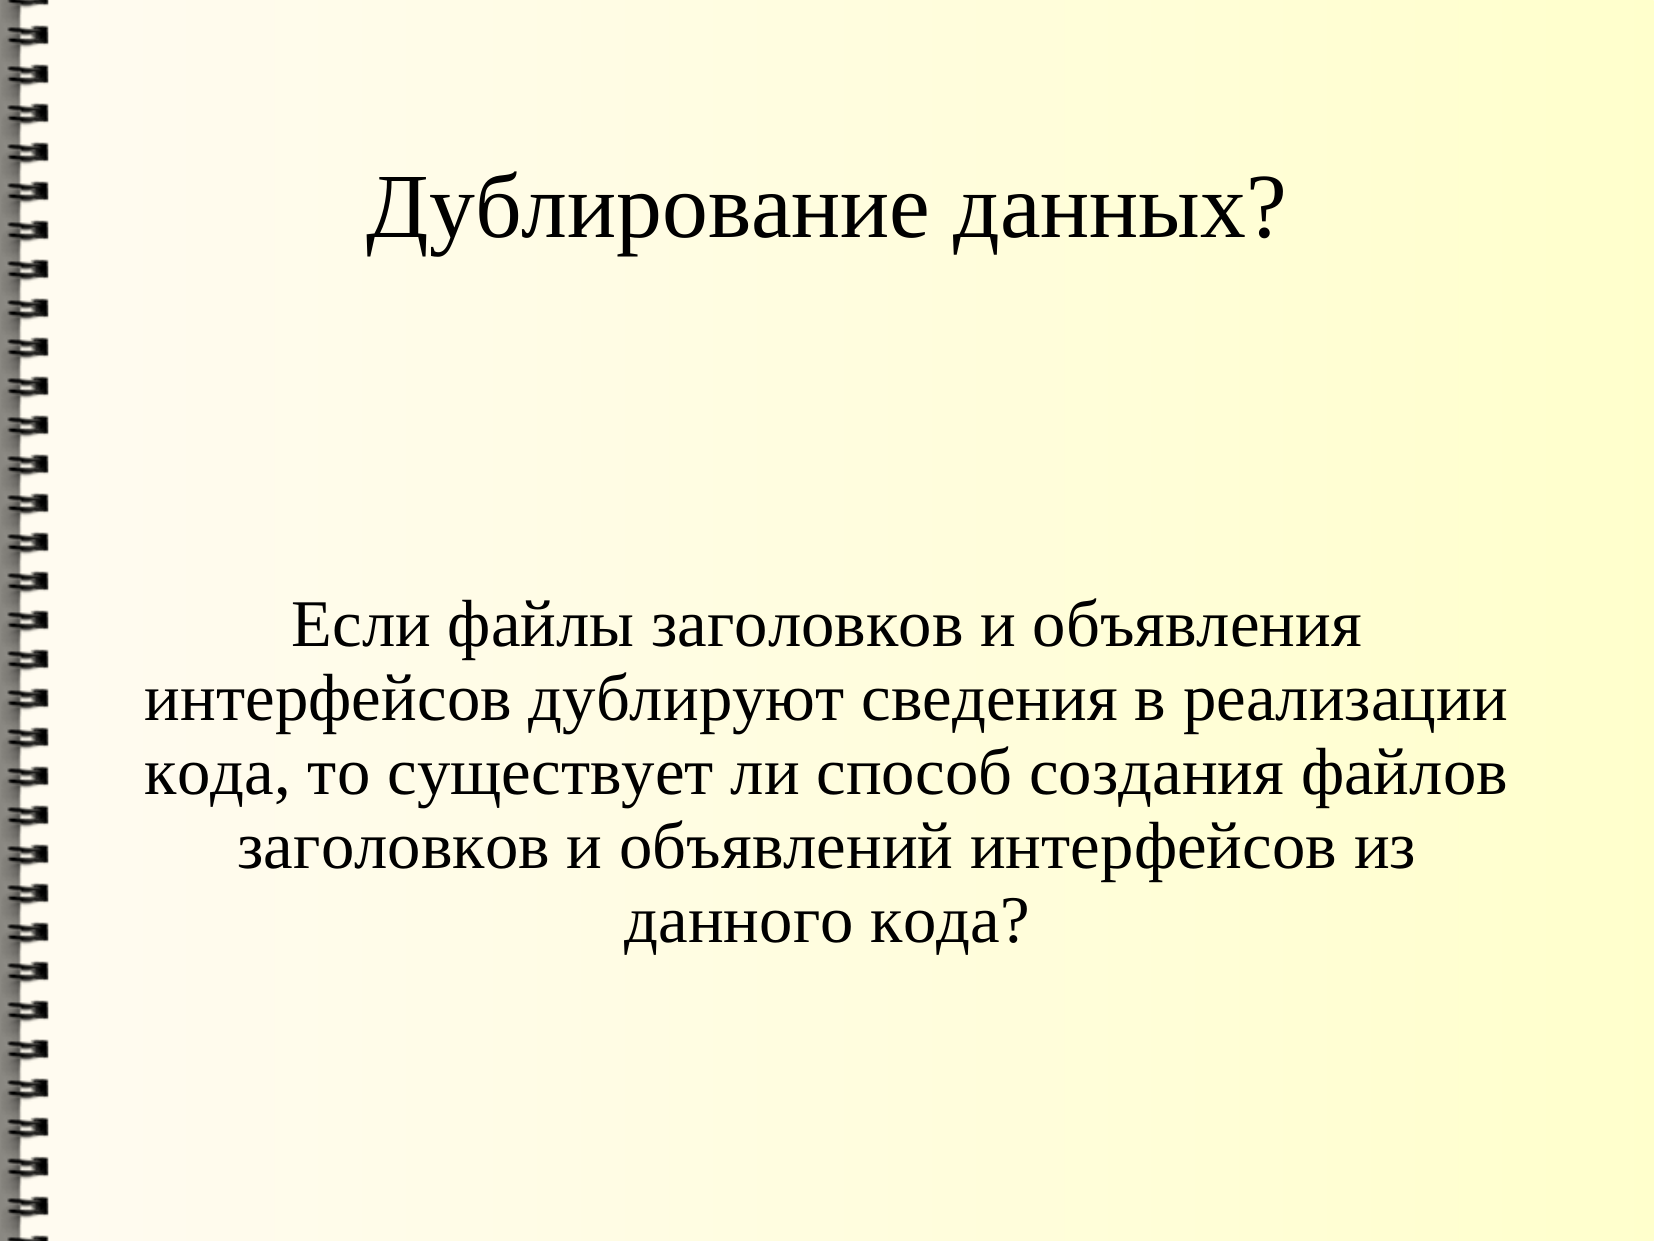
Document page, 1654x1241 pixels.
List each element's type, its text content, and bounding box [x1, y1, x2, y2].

title Дублирование данных? [121, 102, 1534, 311]
subtitle Если файлы заголовков и объявления интерфейсов дублируют сведения в реализации кода, то существует ли способ создания файлов заголовков и объявлений интерфейсов из данного кода? [121, 344, 1534, 1200]
picture [0, 0, 1654, 1241]
